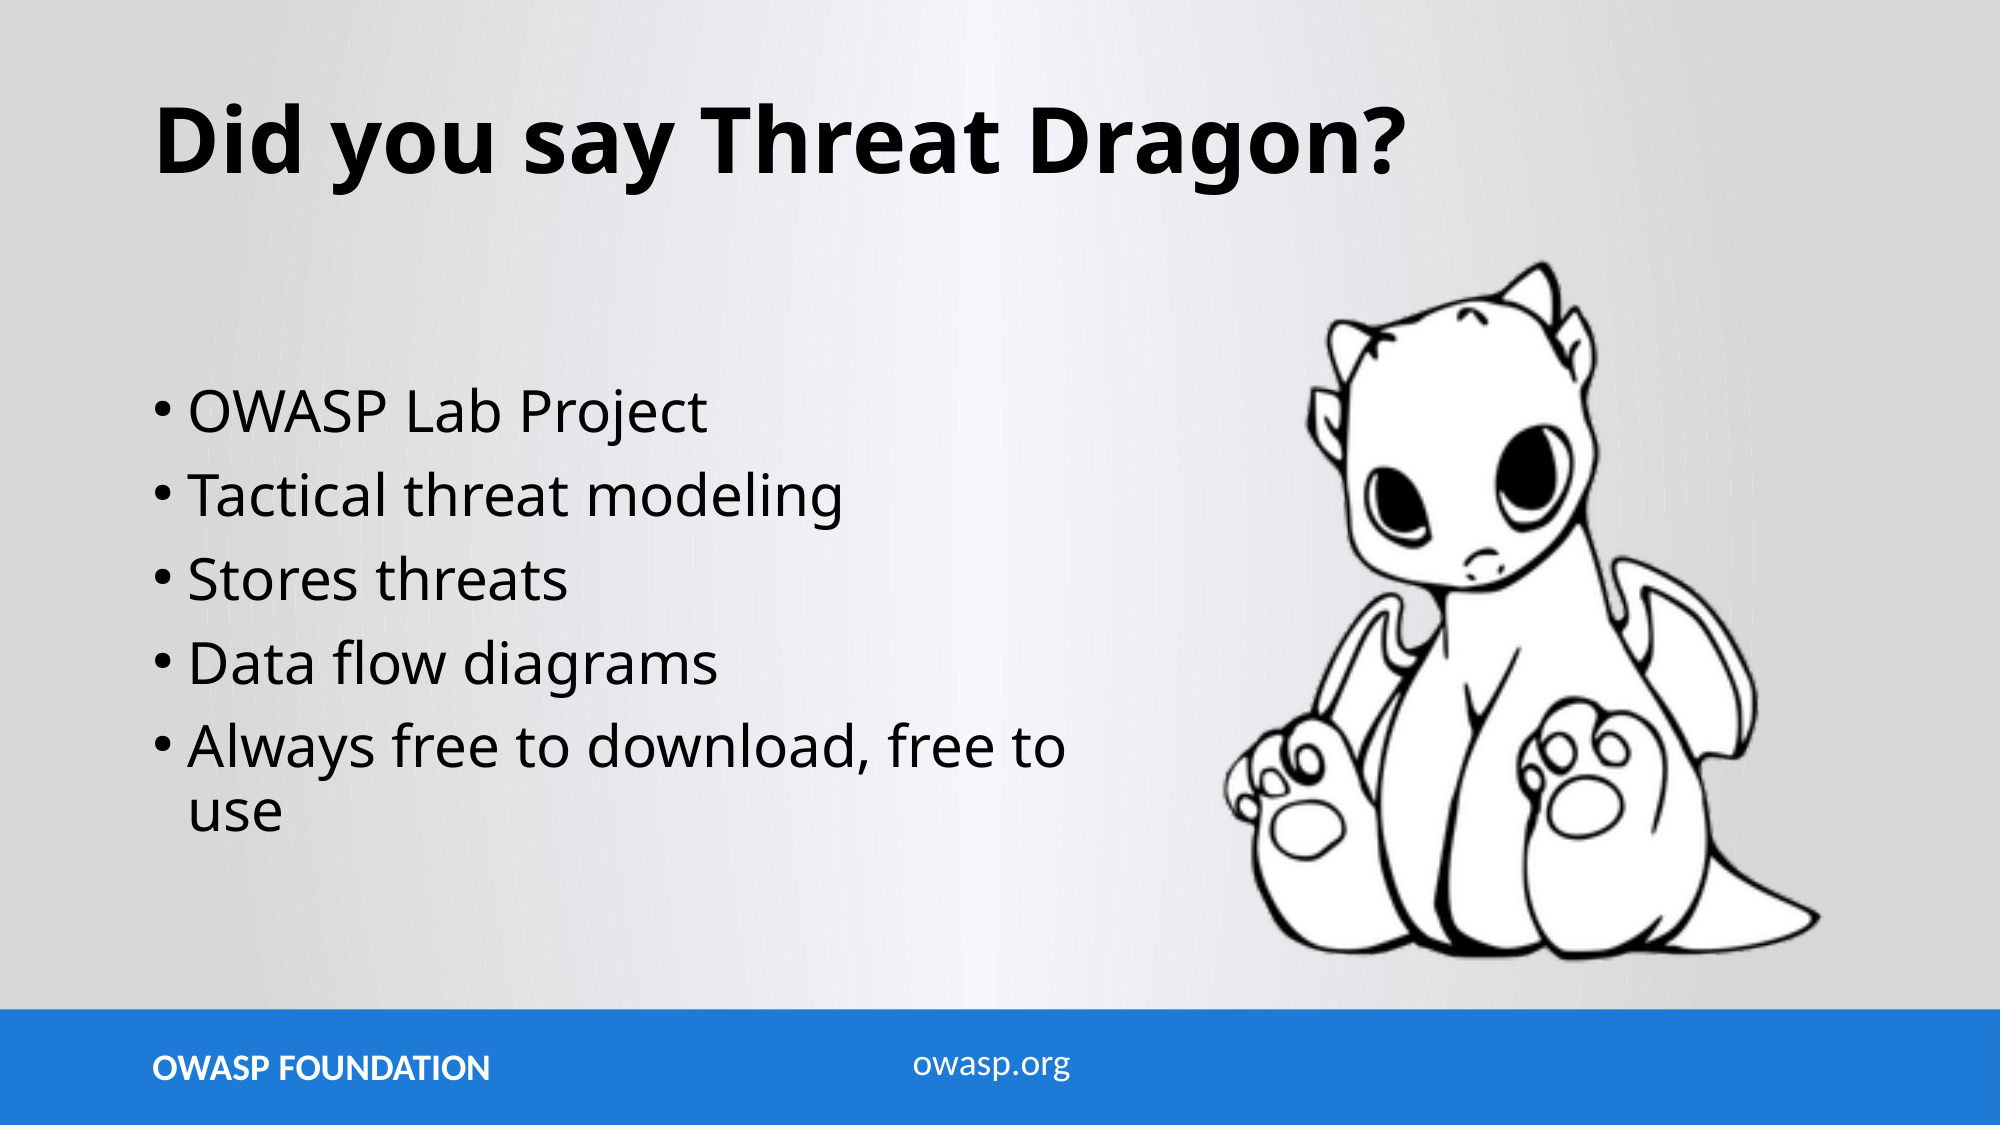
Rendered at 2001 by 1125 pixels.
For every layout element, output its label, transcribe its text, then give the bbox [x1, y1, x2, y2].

picture [1162, 255, 1883, 976]
list OWASP Lab Project Tactical threat modeling Stores threats Data flow diagrams Always free to download, free to use [137, 375, 1163, 1010]
title Did you say Threat Dragon? [137, 35, 1863, 253]
